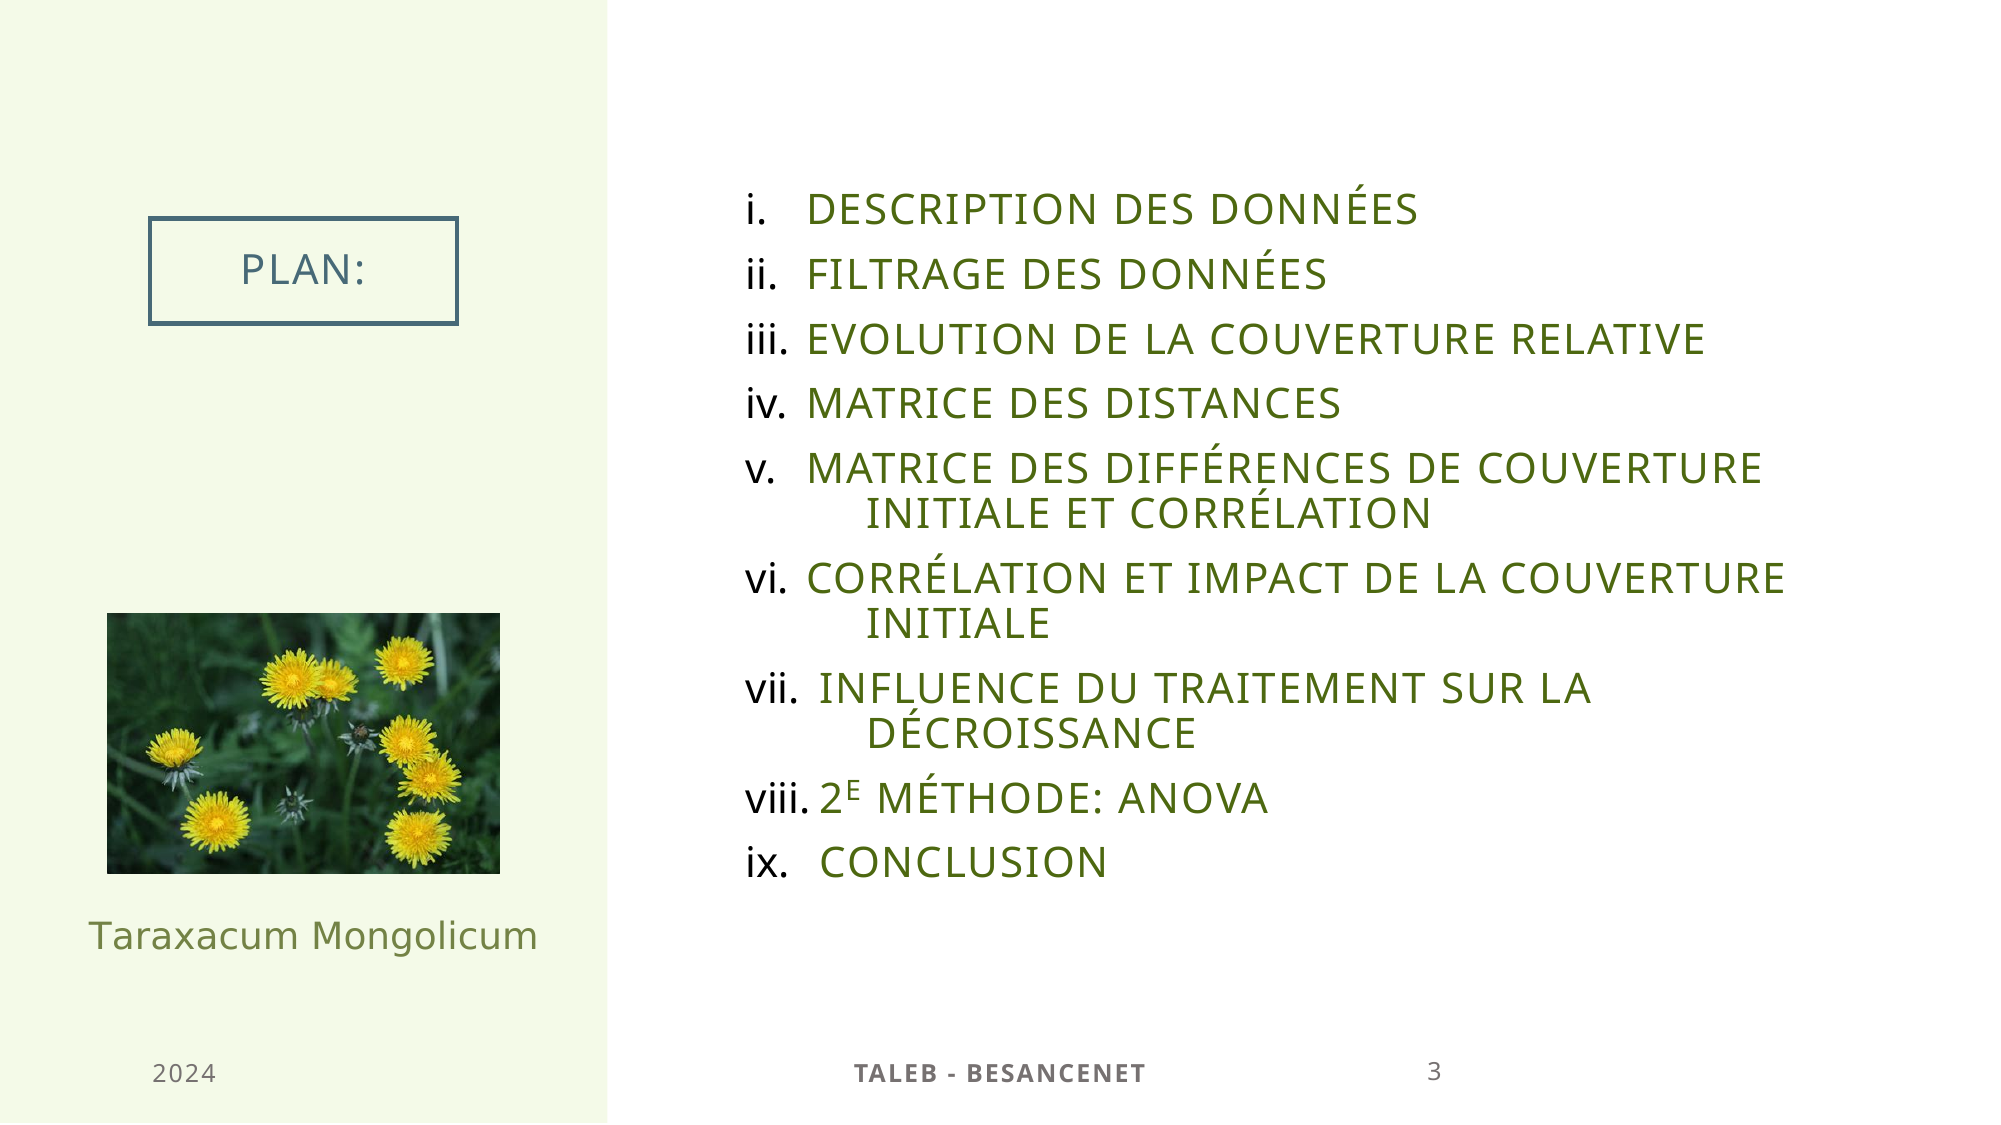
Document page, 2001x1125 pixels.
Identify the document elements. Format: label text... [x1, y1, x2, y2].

text_box Taraxacum Mongolicum [73, 904, 563, 966]
title Plan: [150, 218, 458, 324]
picture [107, 614, 500, 874]
text_box 2024 [137, 1042, 588, 1103]
text_box [1412, 1042, 1863, 1103]
text_box taleb - besancenet [662, 1042, 1338, 1103]
list Description des données Filtrage des données Evolution de la couverture relative Matrice des distances Matrice des différences de couverture initiale et corrélation Corrélation et impact de la couverture initiale Influence du traitement sur la décroissance 2e méthode: anova conclusion [730, 180, 1850, 895]
